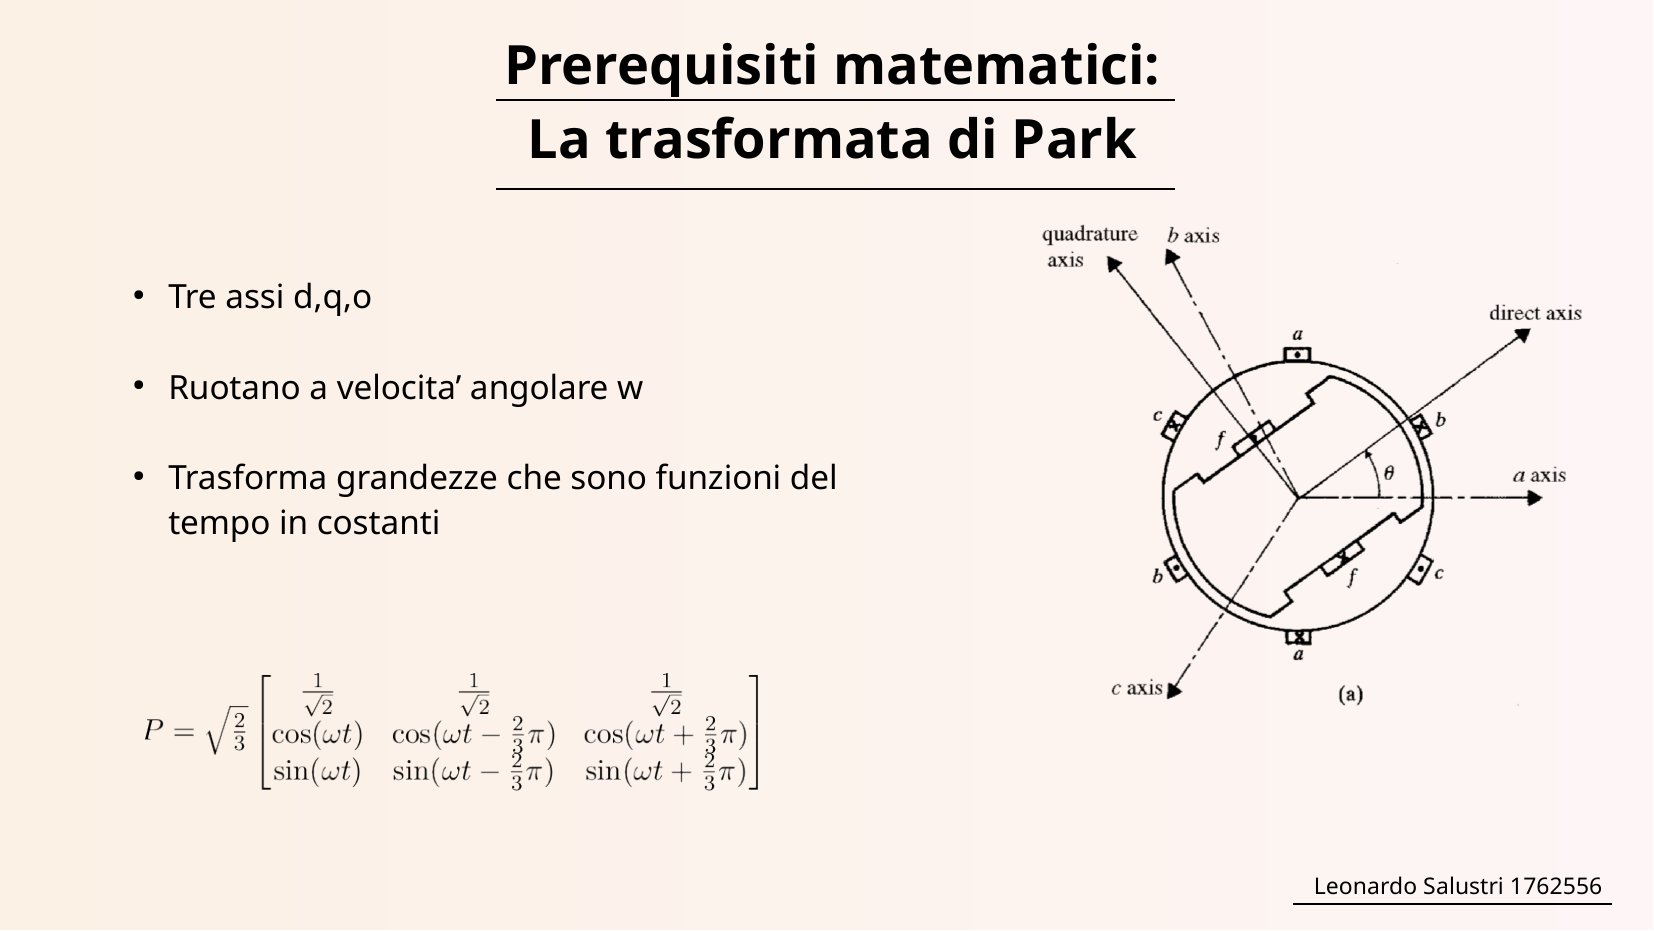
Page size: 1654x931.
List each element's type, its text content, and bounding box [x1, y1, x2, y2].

picture [145, 673, 768, 791]
picture [1033, 222, 1591, 711]
text_box Leonardo Salustri 1762556 [1299, 862, 1654, 916]
text_box Prerequisiti matematici: La trasformata di Park [354, 19, 1312, 214]
text_box Tre assi d,q,o Ruotano a velocita’ angolare w Trasforma grandezze che sono funzioni del tempo in costanti [118, 265, 898, 666]
